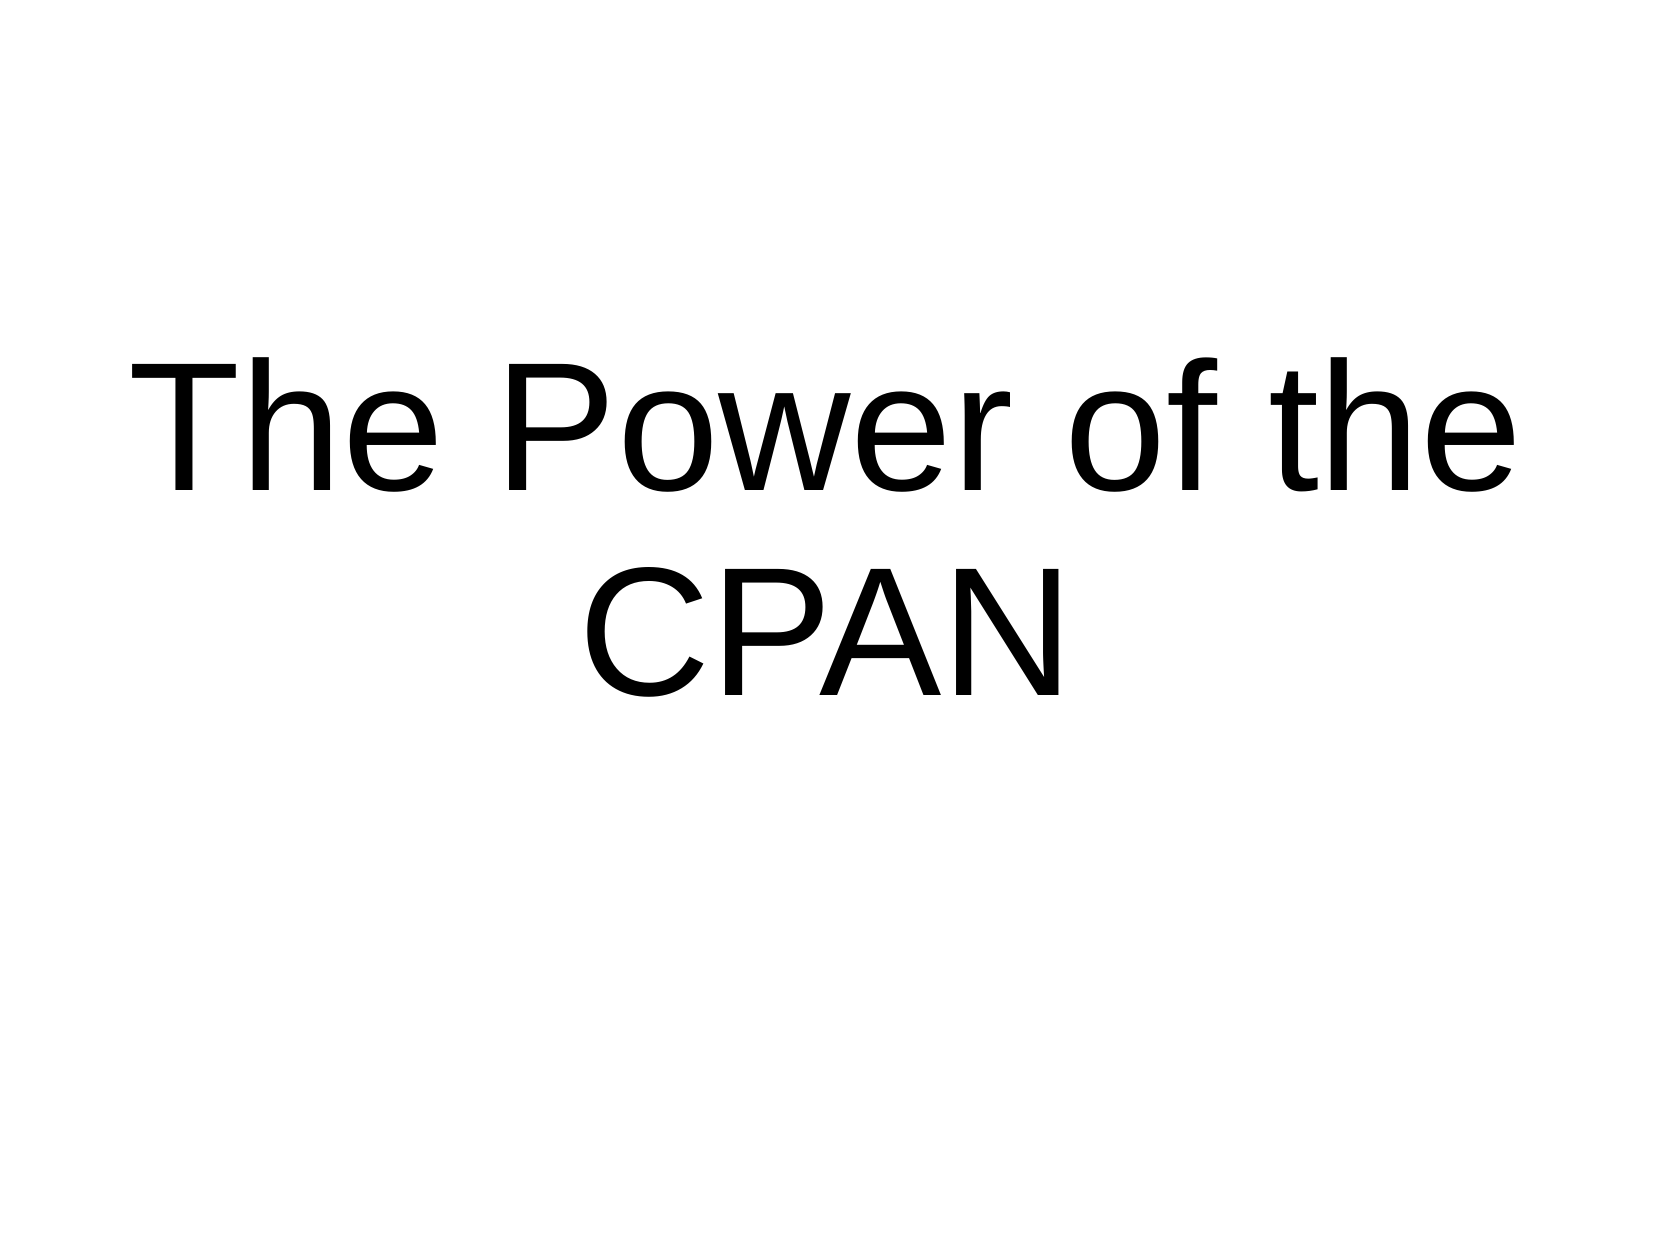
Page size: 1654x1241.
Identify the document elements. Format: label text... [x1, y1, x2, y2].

subtitle The Power of the CPAN [82, 49, 1571, 1010]
